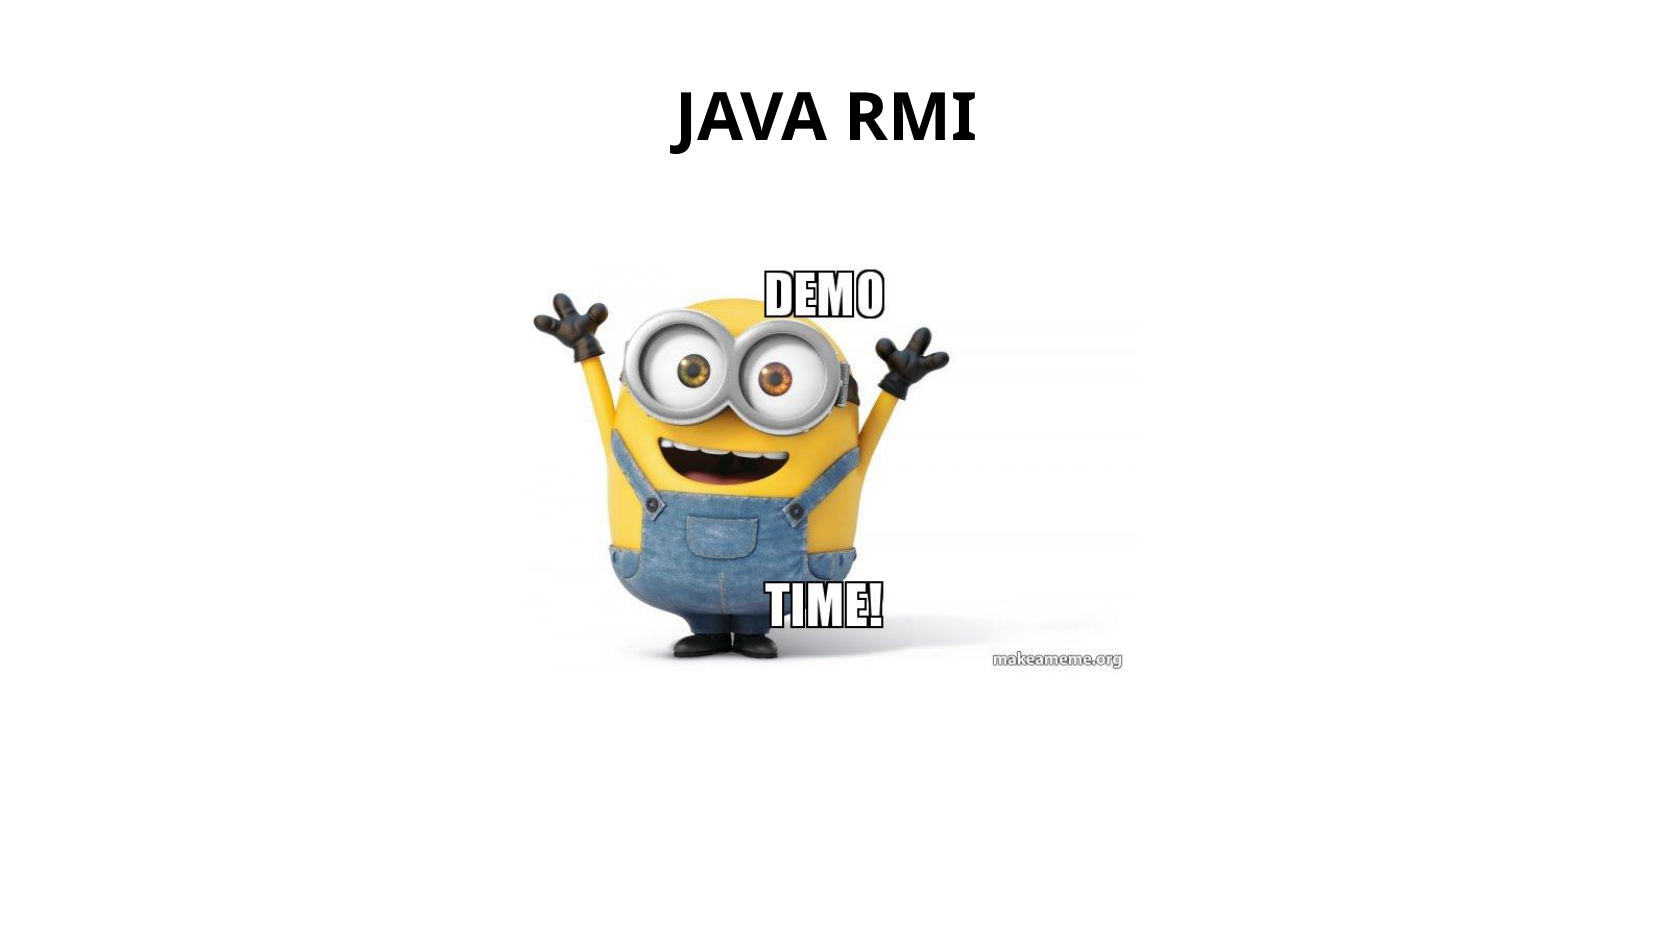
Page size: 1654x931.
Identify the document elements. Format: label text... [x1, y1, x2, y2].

title JAVA RMI [82, 36, 1571, 193]
picture [514, 256, 1140, 674]
